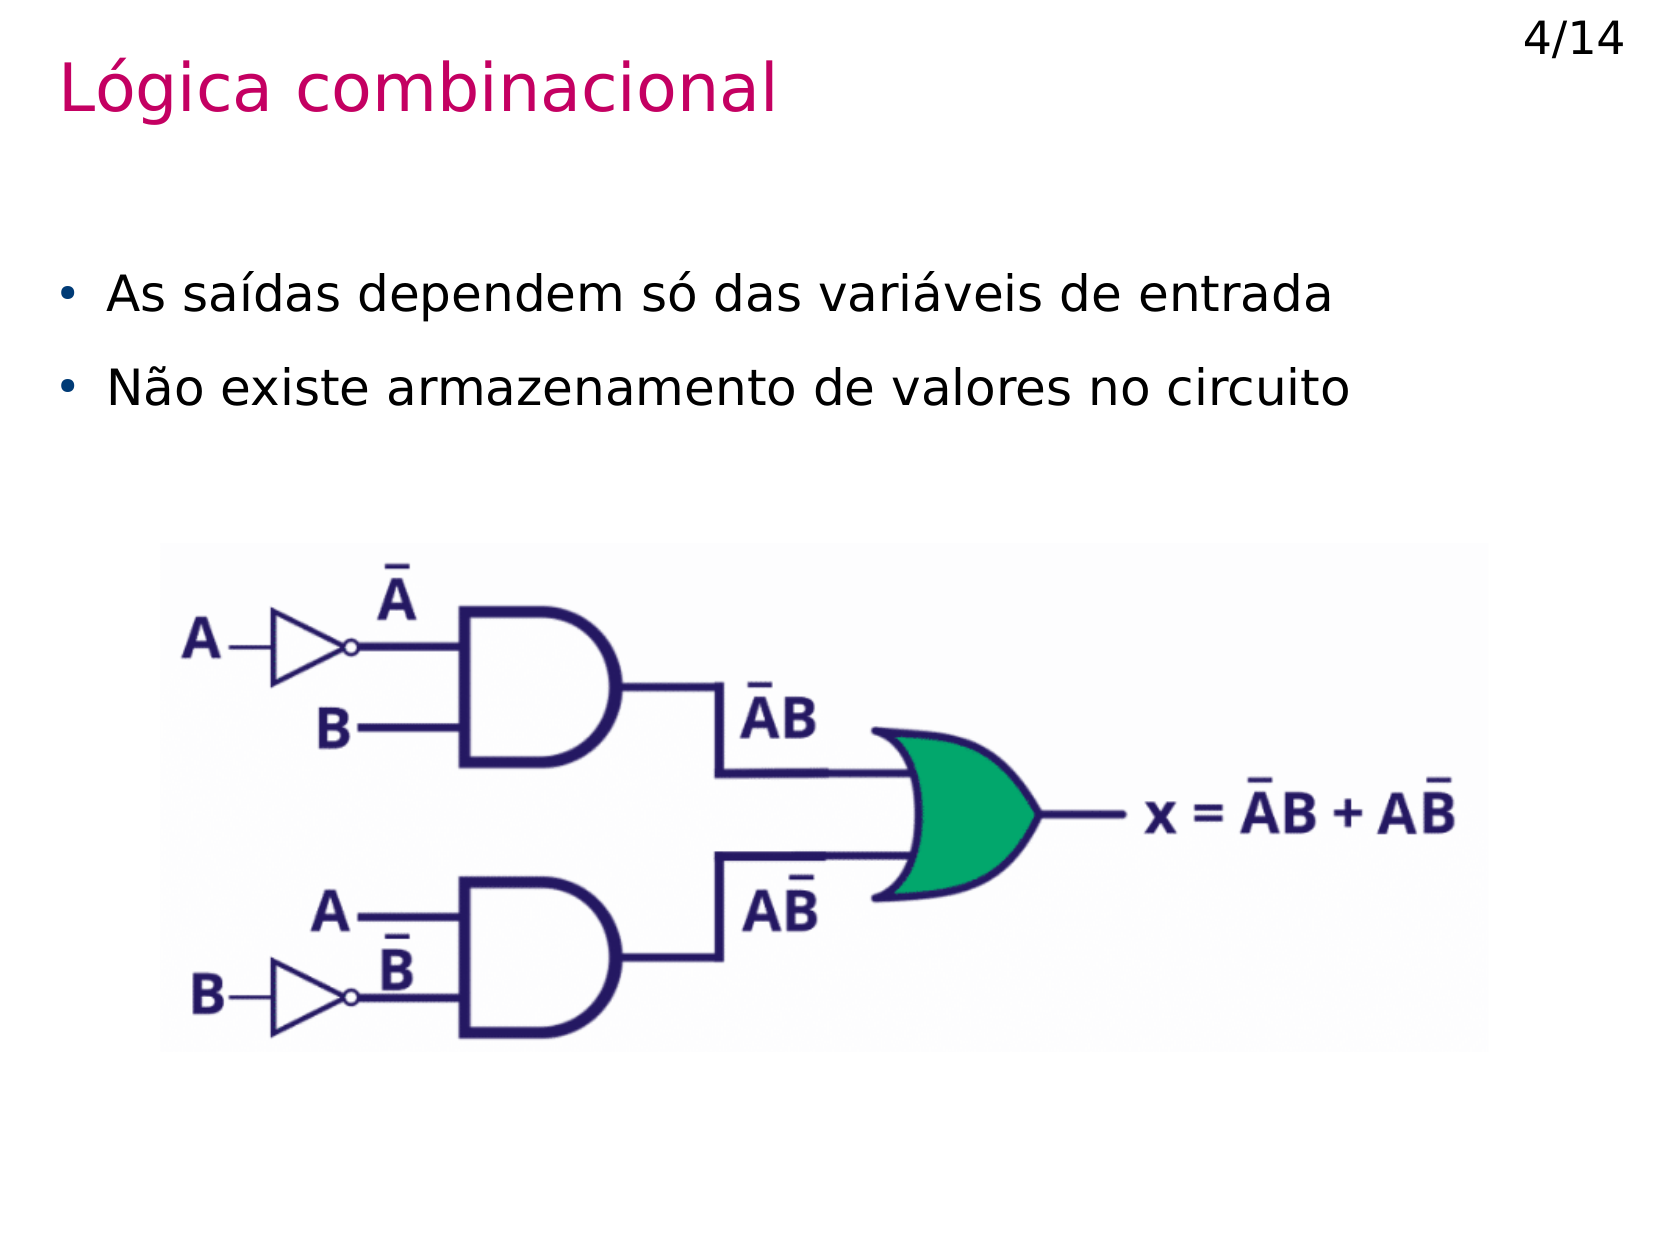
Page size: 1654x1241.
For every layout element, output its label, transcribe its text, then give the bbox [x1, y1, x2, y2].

picture [160, 543, 1489, 1052]
list As saídas dependem só das variáveis de entrada Não existe armazenamento de valores no circuito [59, 236, 1625, 1211]
title Lógica combinacional [59, 29, 1625, 148]
